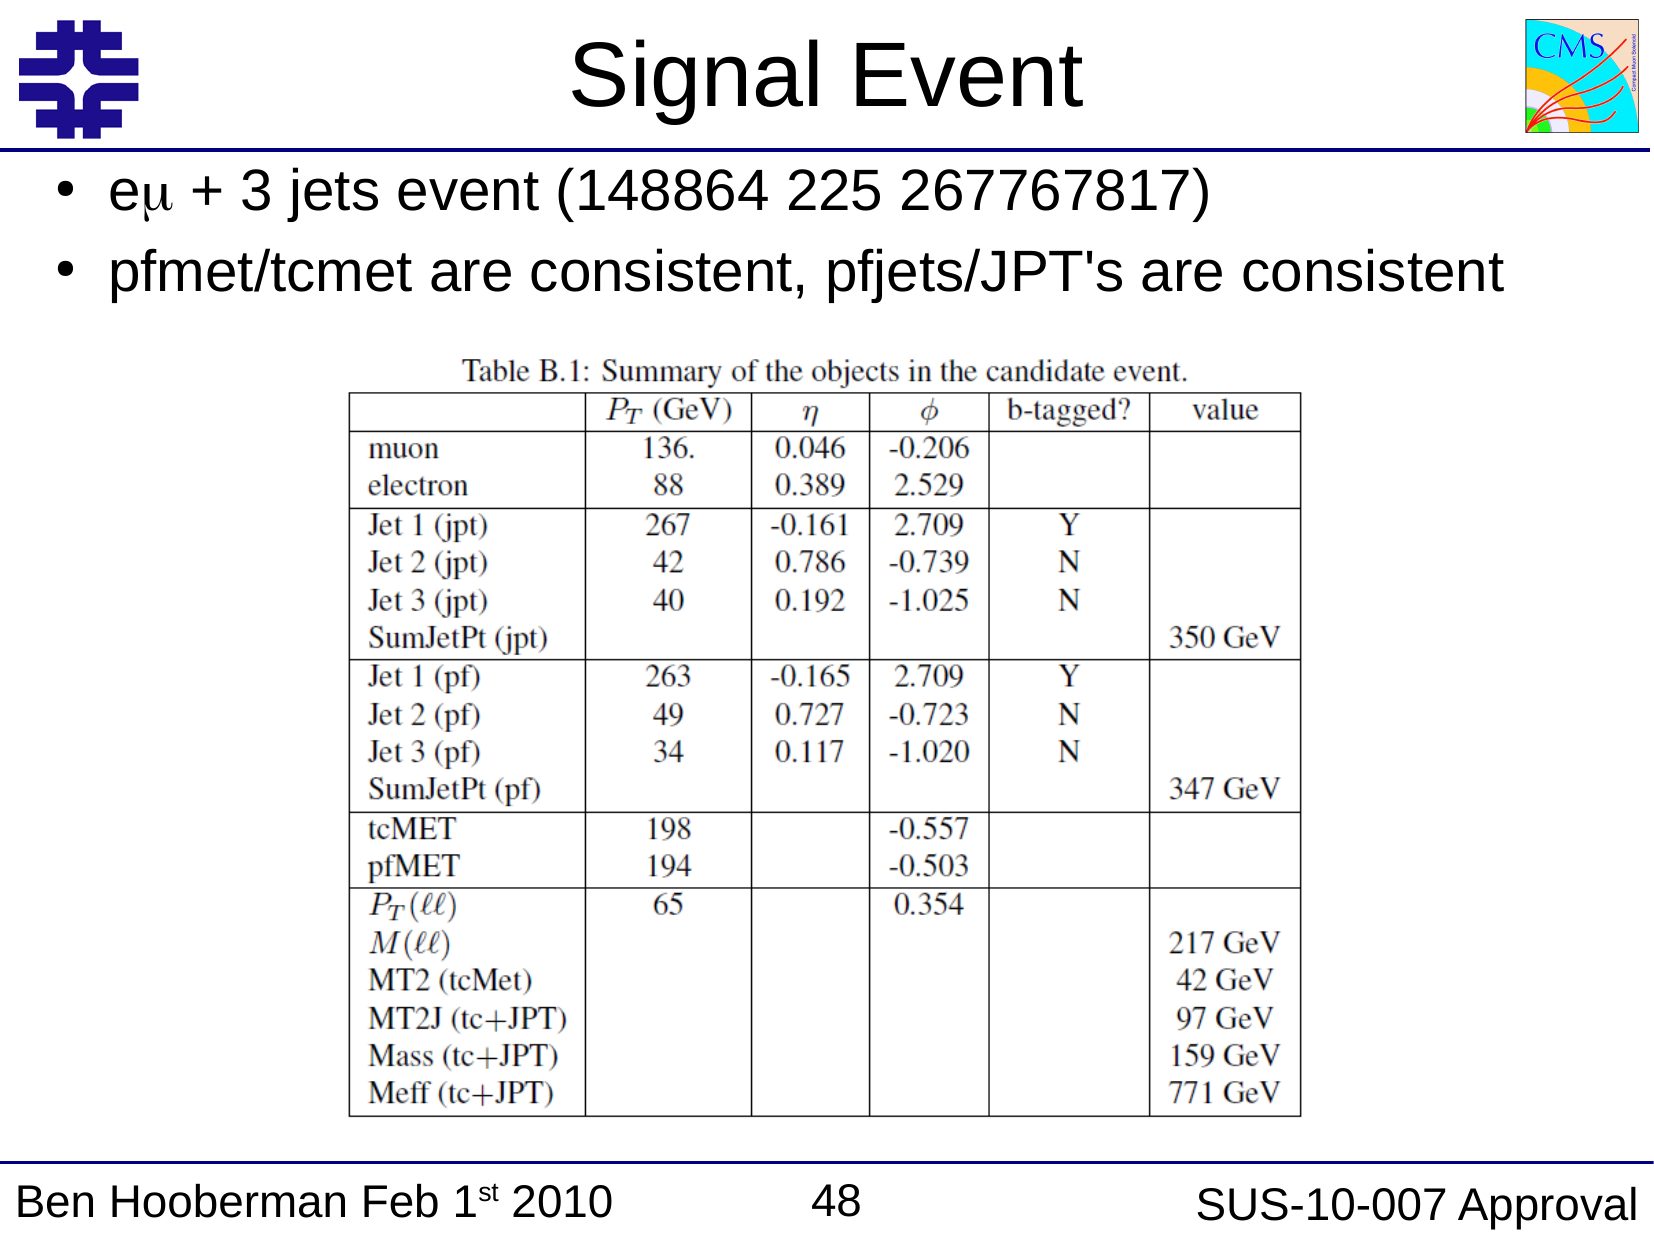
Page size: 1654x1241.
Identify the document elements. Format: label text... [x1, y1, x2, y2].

list em + 3 jets event (148864 225 267767817) pfmet/tcmet are consistent, pfjets/JPT's are consistent [37, 157, 1613, 1101]
picture [331, 1101, 1318, 1135]
title Signal Event [0, 0, 1654, 151]
